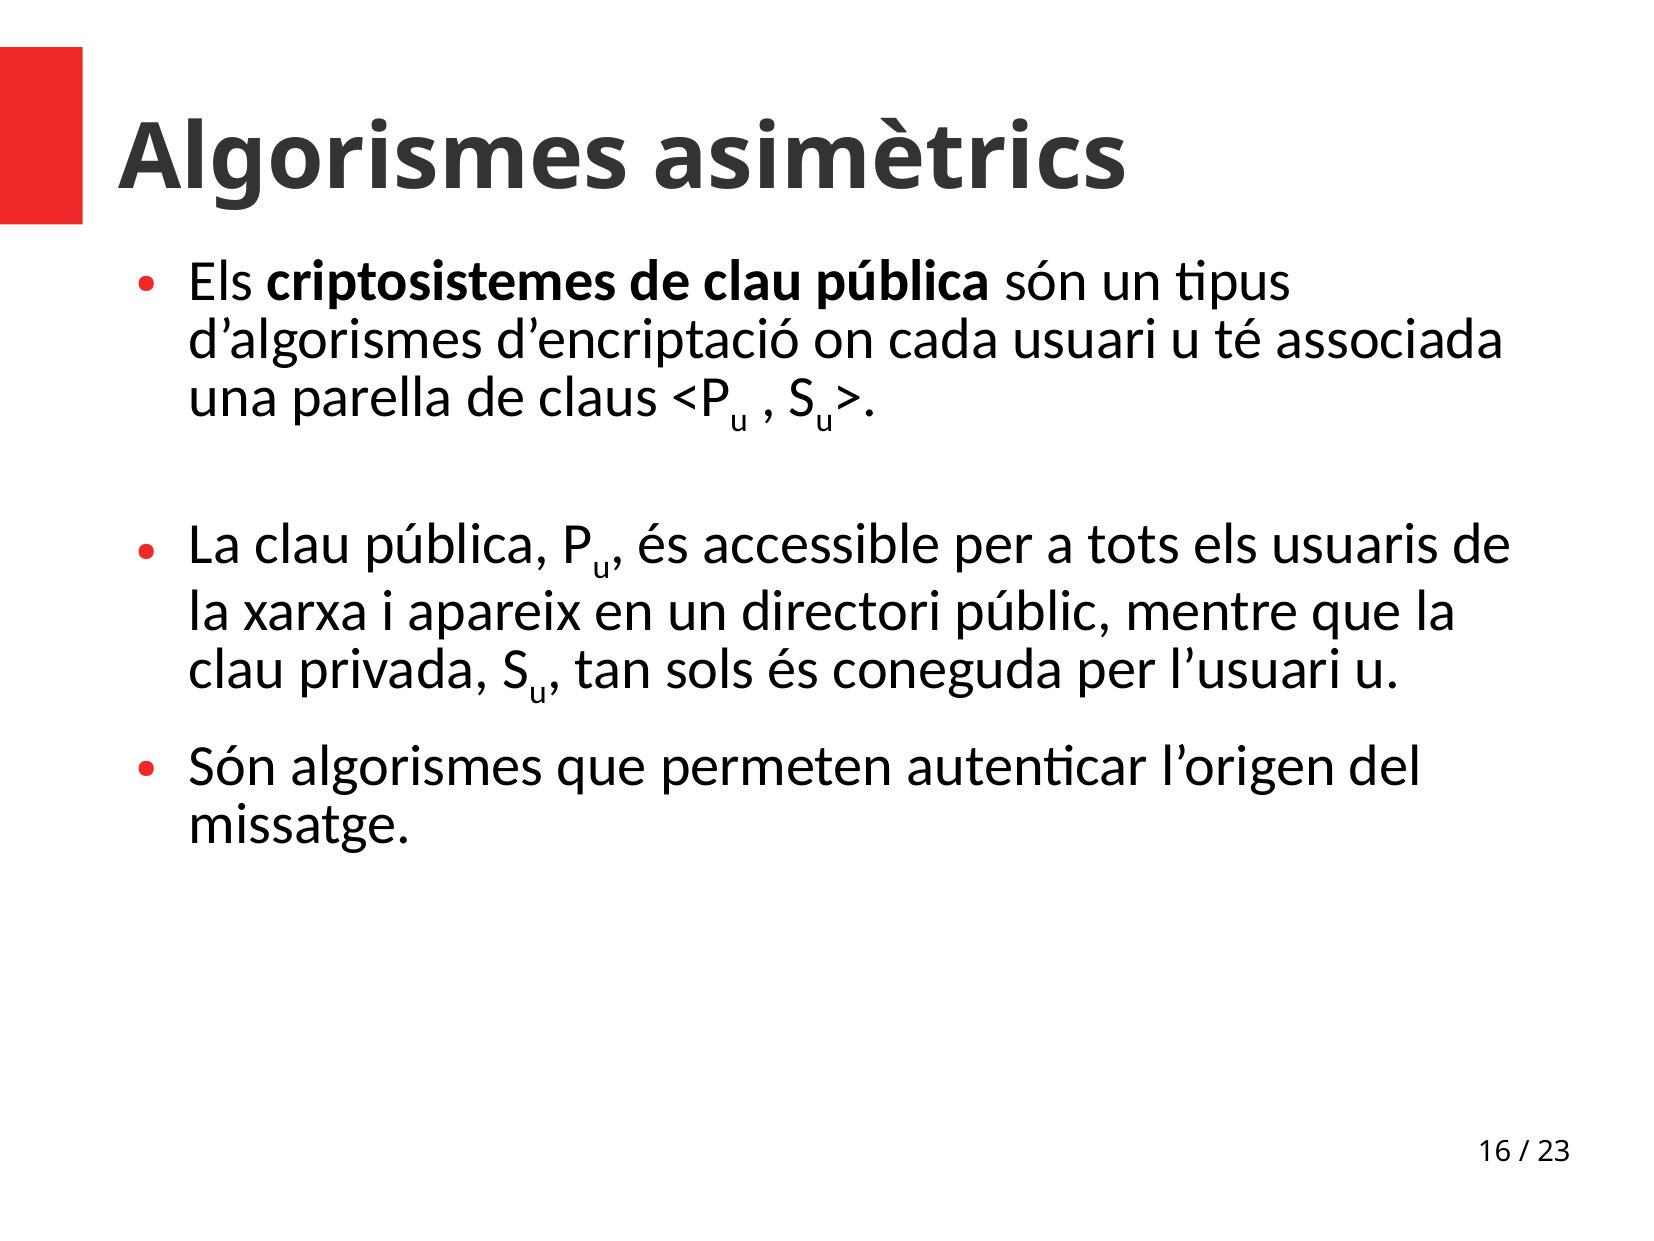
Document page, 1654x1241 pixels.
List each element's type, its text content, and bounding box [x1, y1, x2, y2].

list Els criptosistemes de clau pública són un tipus d’algorismes d’encriptació on cada usuari u té associada una parella de claus <Pu , Su>. La clau pública, Pu, és accessible per a tots els usuaris de la xarxa i apareix en un directori públic, mentre que la clau privada, Su, tan sols és coneguda per l’usuari u. Són algorismes que permeten autenticar l’origen del missatge. [118, 256, 1536, 1074]
title Algorismes asimètrics [118, 49, 1571, 257]
